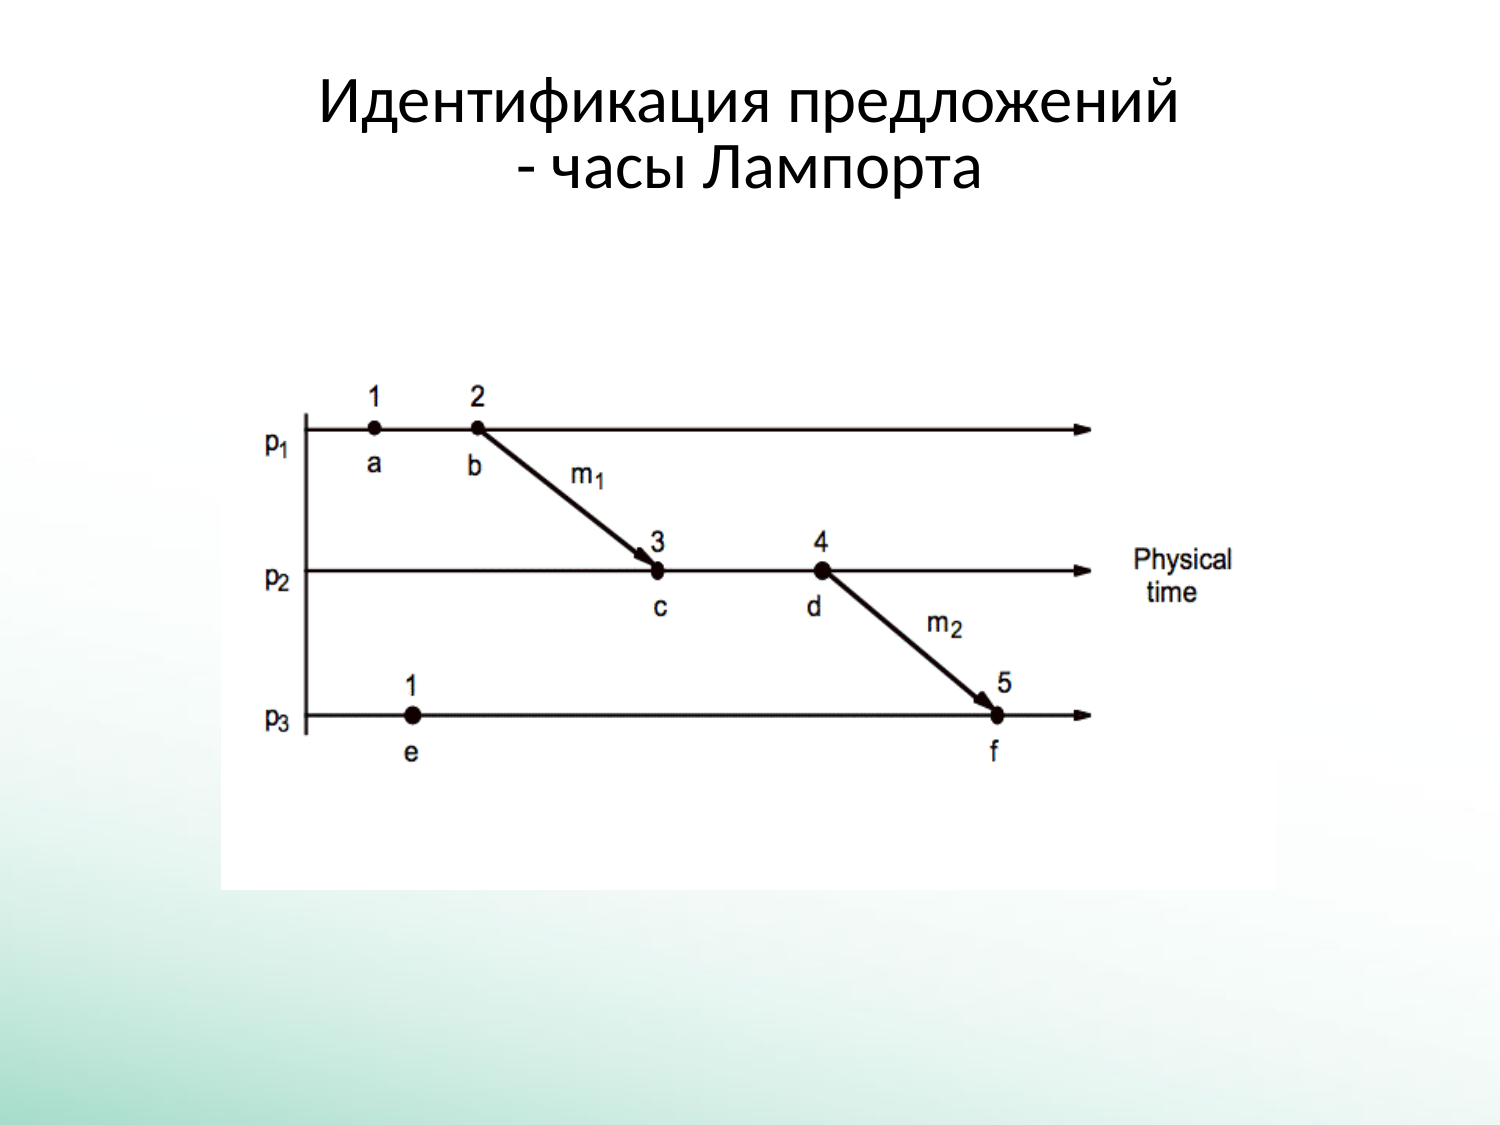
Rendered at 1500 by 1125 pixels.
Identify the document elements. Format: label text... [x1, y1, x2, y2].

picture [0, 0, 1500, 1125]
title Идентификация предложений - часы Лампорта [75, 45, 1426, 233]
